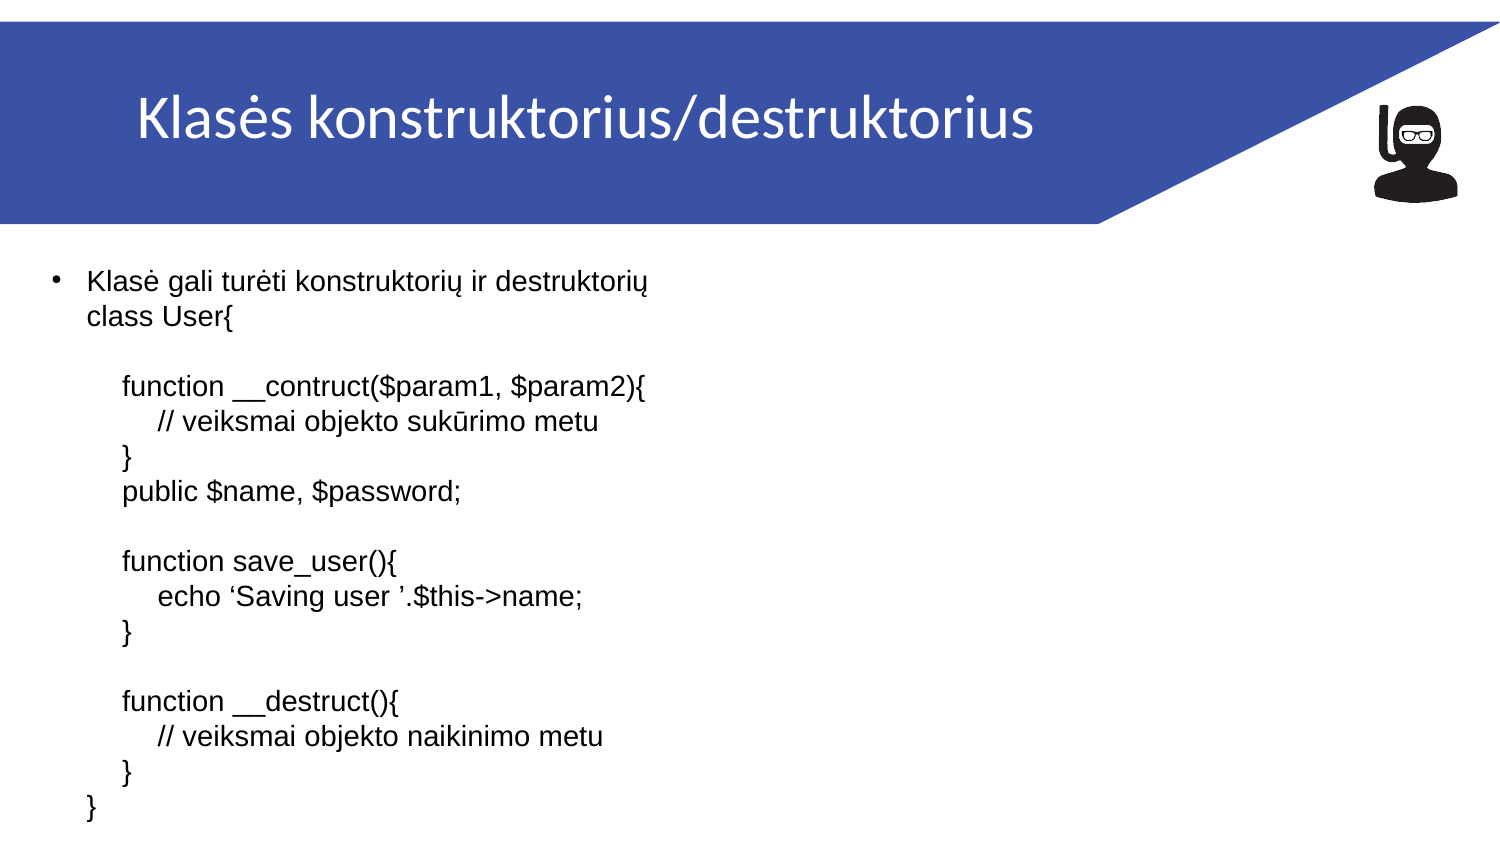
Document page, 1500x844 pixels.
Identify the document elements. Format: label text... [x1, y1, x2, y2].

text_box [1404, 23, 1500, 72]
text_box Klasė gali turėti konstruktorių ir destruktorių class User{ function __contruct($param1, $param2){ // veiksmai objekto sukūrimo metu } public $name, $password; function save_user(){ echo ‘Saving user ’.$this->name; } function __destruct(){ // veiksmai objekto naikinimo metu } } [36, 247, 1389, 789]
title Klasės konstruktorius/destruktorius [122, 72, 1326, 167]
picture [1326, 72, 1500, 211]
text_box [1096, 111, 1500, 227]
